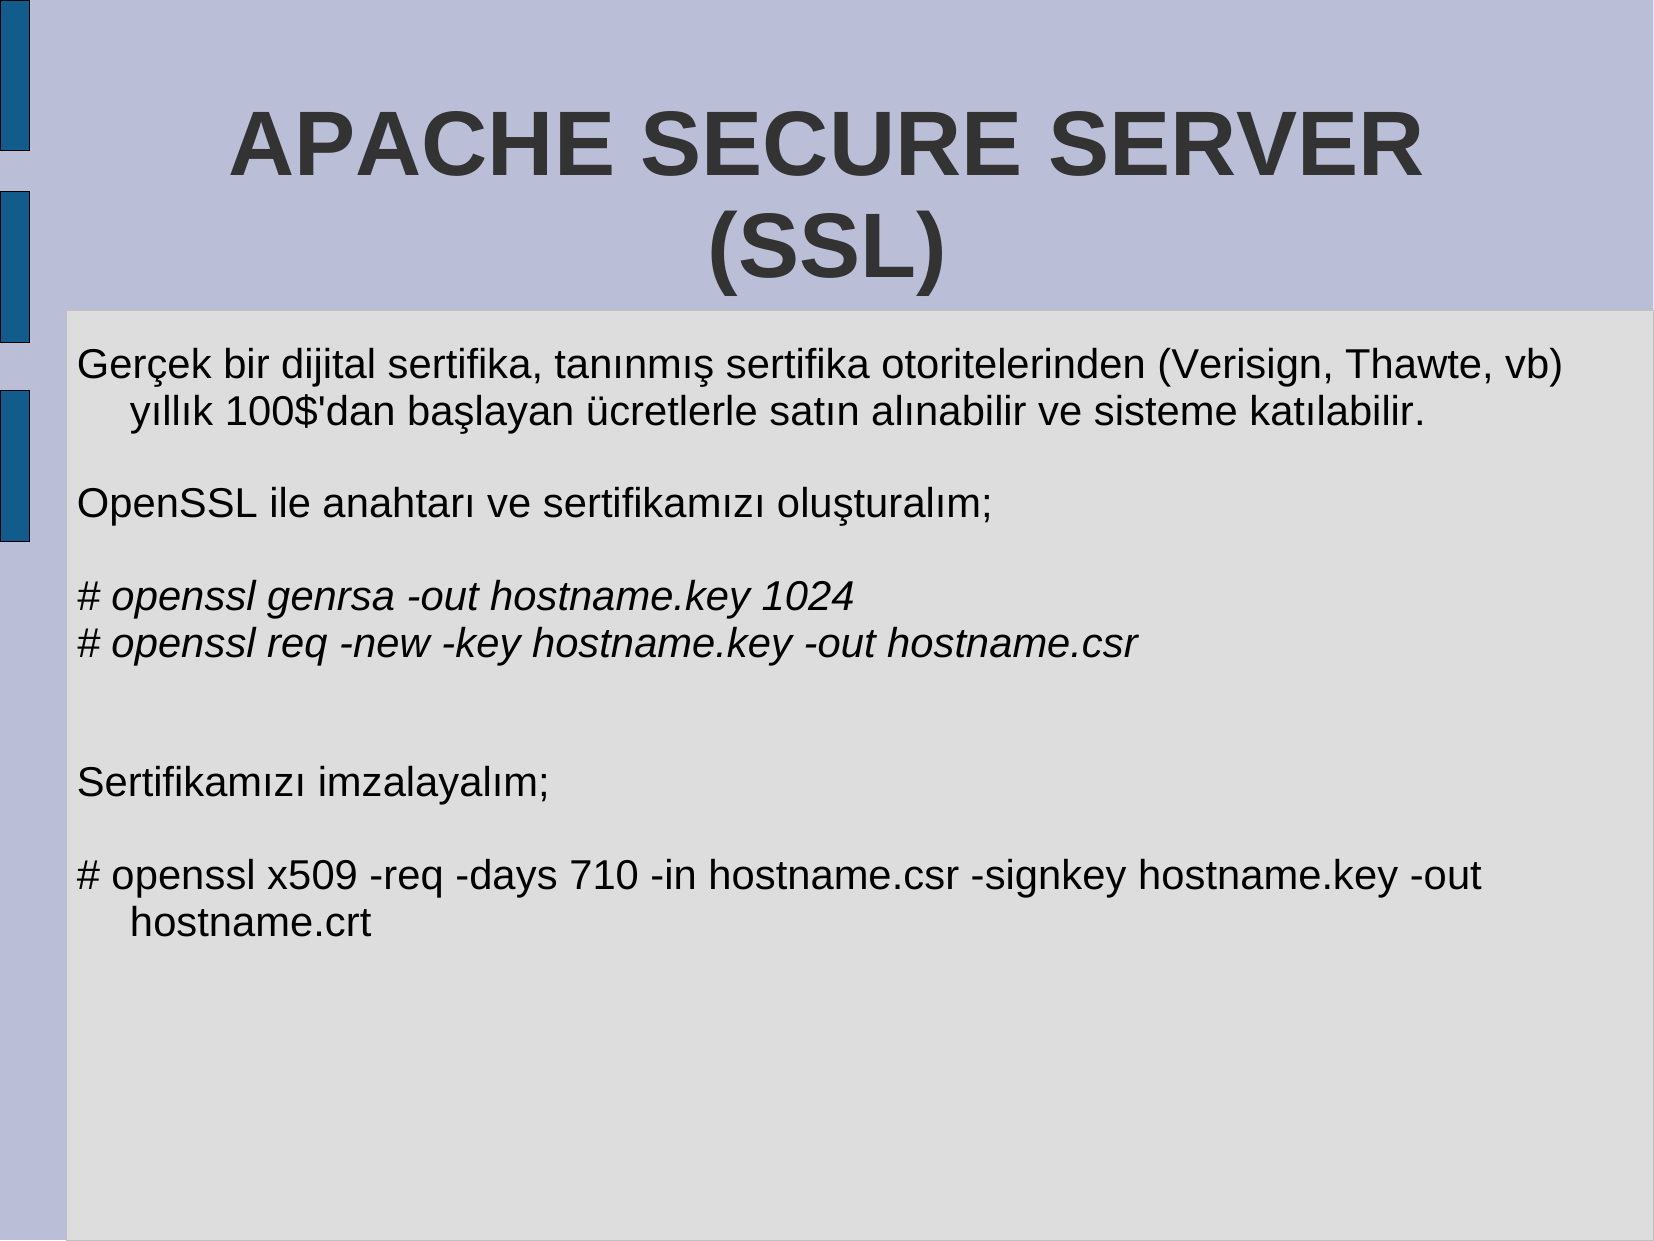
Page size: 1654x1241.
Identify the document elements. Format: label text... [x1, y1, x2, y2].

list Gerçek bir dijital sertifika, tanınmış sertifika otoritelerinden (Verisign, Thawte, vb) yıllık 100$'dan başlayan ücretlerle satın alınabilir ve sisteme katılabilir. OpenSSL ile anahtarı ve sertifikamızı oluşturalım; # openssl genrsa -out hostname.key 1024 # openssl req -new -key hostname.key -out hostname.csr Sertifikamızı imzalayalım; # openssl x509 -req -days 710 -in hostname.csr -signkey hostname.key -out hostname.crt [59, 340, 1654, 1123]
title APACHE SECURE SERVER (SSL) [121, 87, 1534, 302]
